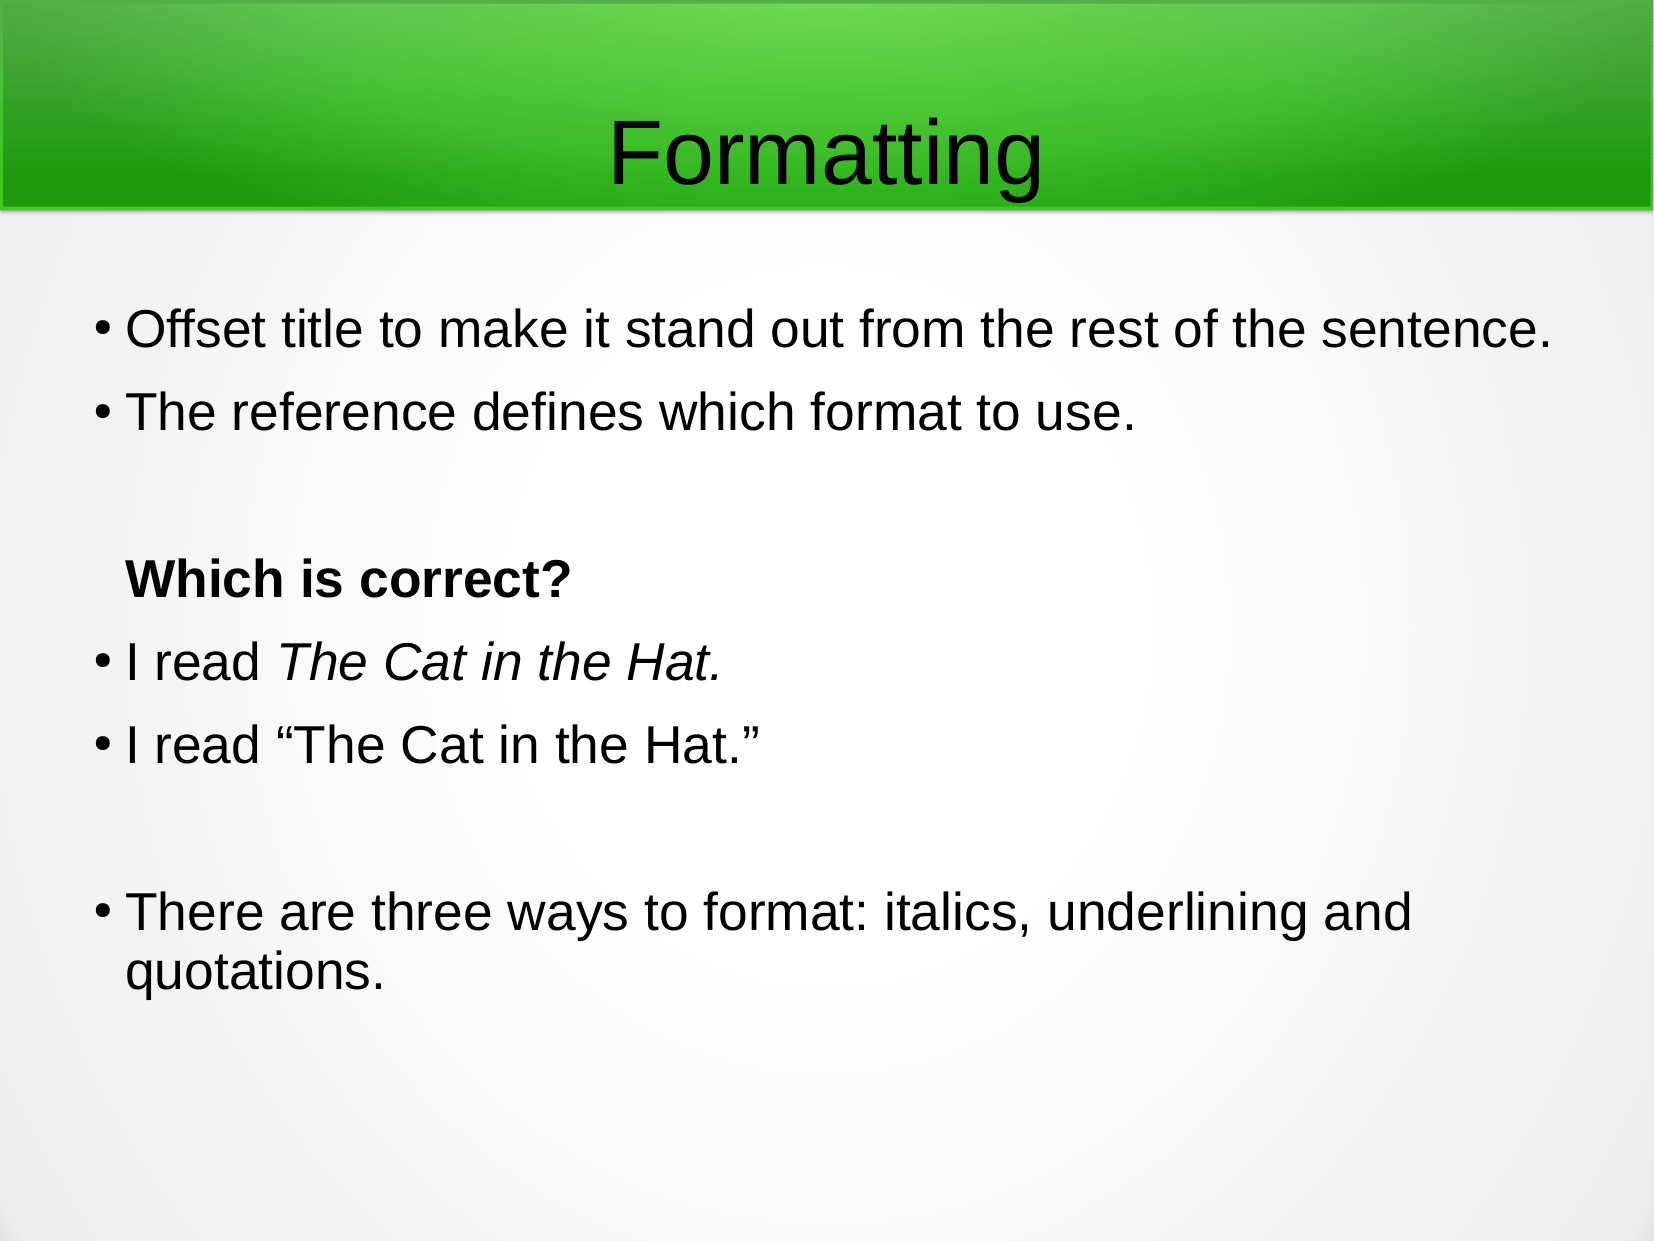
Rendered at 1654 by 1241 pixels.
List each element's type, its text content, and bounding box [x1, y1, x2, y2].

list Offset title to make it stand out from the rest of the sentence. The reference defines which format to use. Which is correct? I read The Cat in the Hat. I read “The Cat in the Hat.” There are three ways to format: italics, underlining and quotations. [82, 299, 1571, 1019]
title Formatting [82, 49, 1571, 257]
